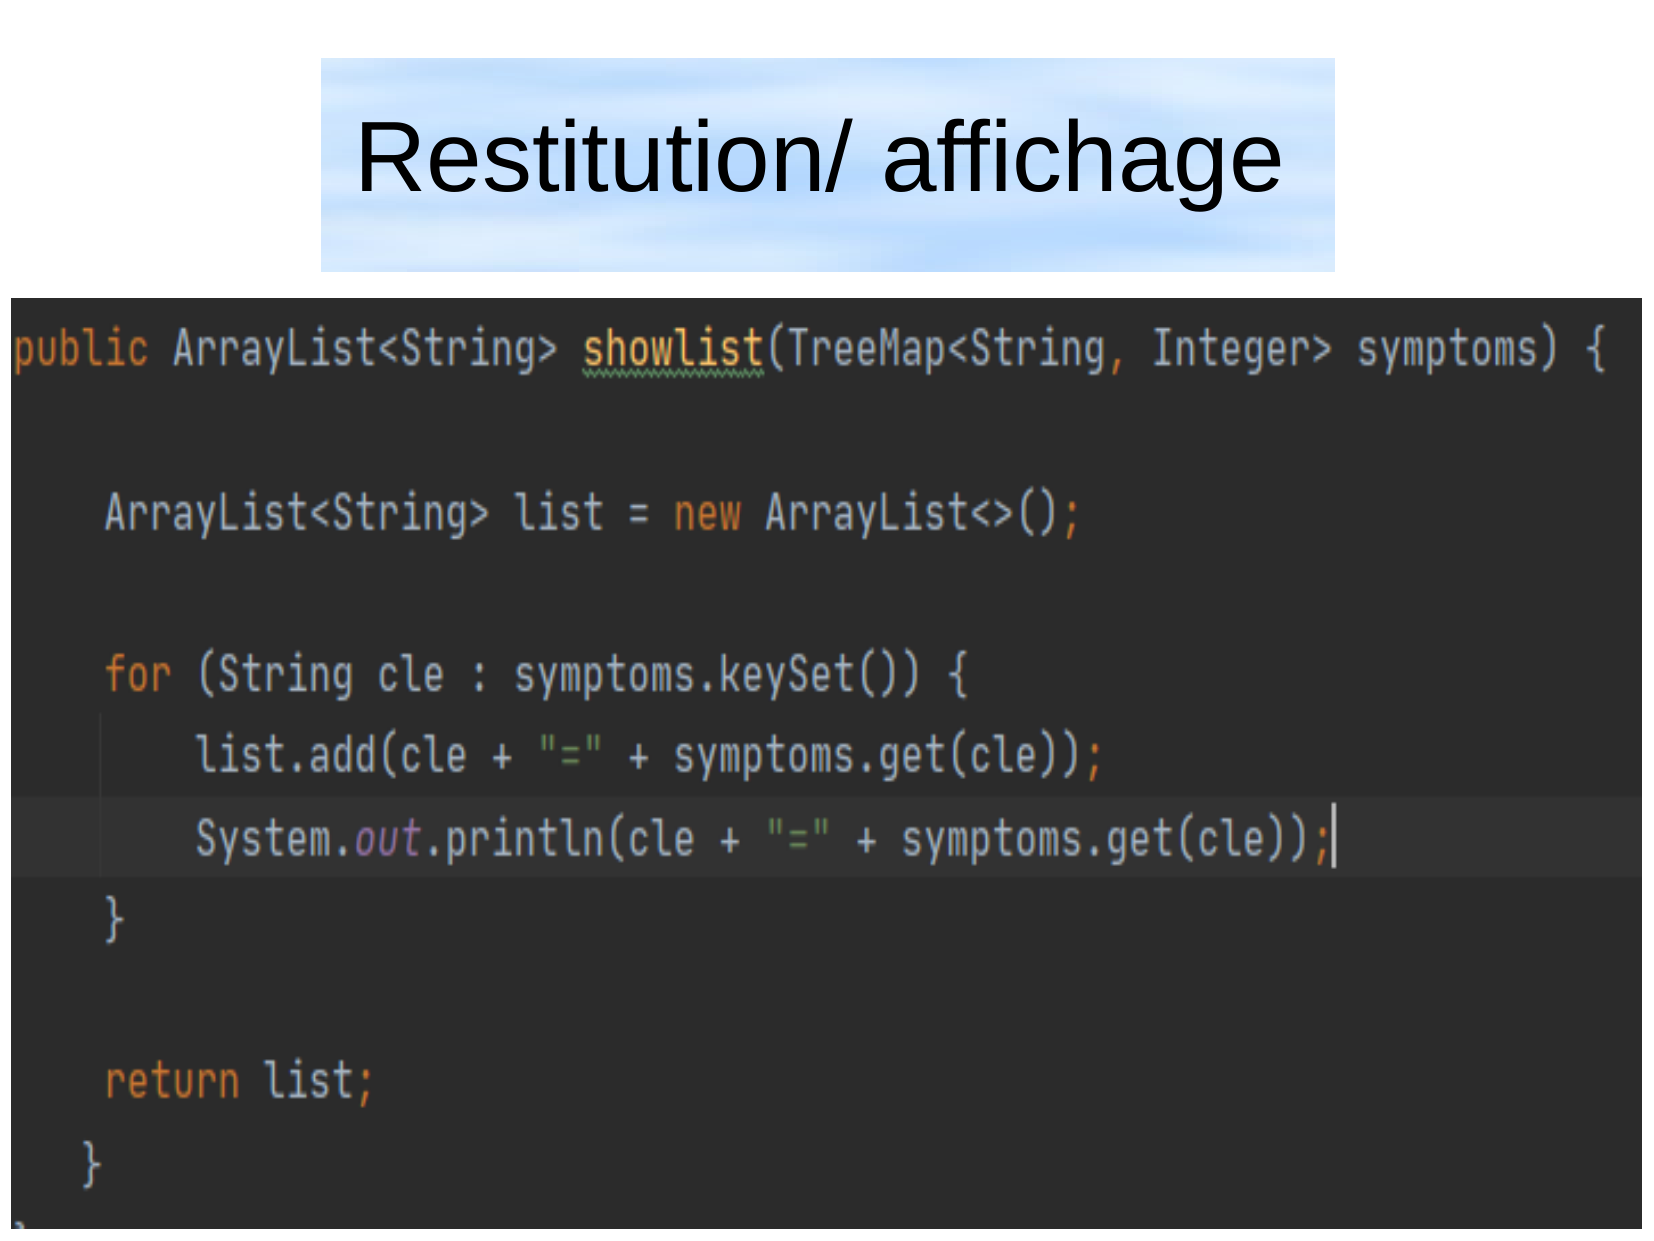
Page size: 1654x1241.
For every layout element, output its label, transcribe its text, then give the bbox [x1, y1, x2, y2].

list Restitution/ affichage [283, 101, 1642, 298]
picture [321, 58, 1335, 101]
picture [11, 298, 1642, 1229]
